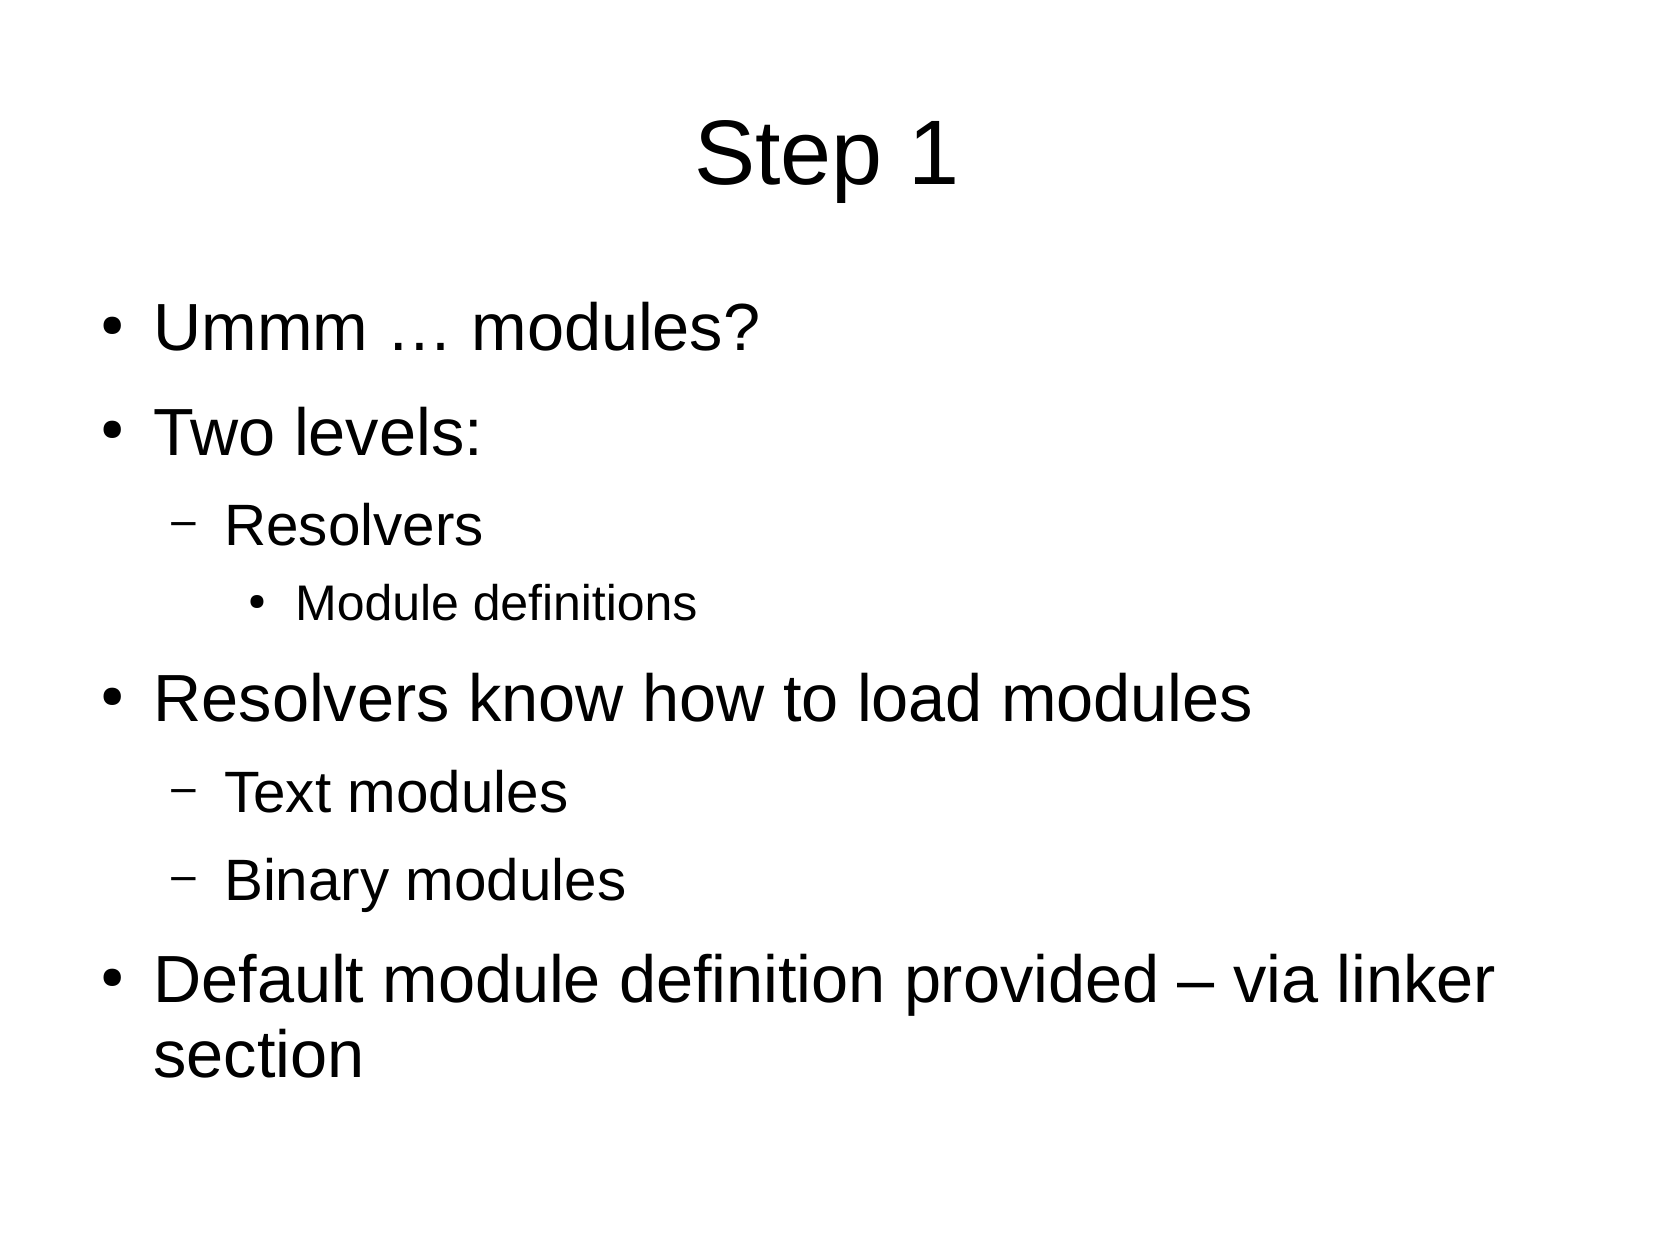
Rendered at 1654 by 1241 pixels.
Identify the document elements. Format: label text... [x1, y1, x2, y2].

list Ummm … modules? Two levels: Resolvers Module definitions Resolvers know how to load modules Text modules Binary modules Default module definition provided – via linker section [82, 290, 1571, 1123]
title Step 1 [82, 49, 1571, 257]
